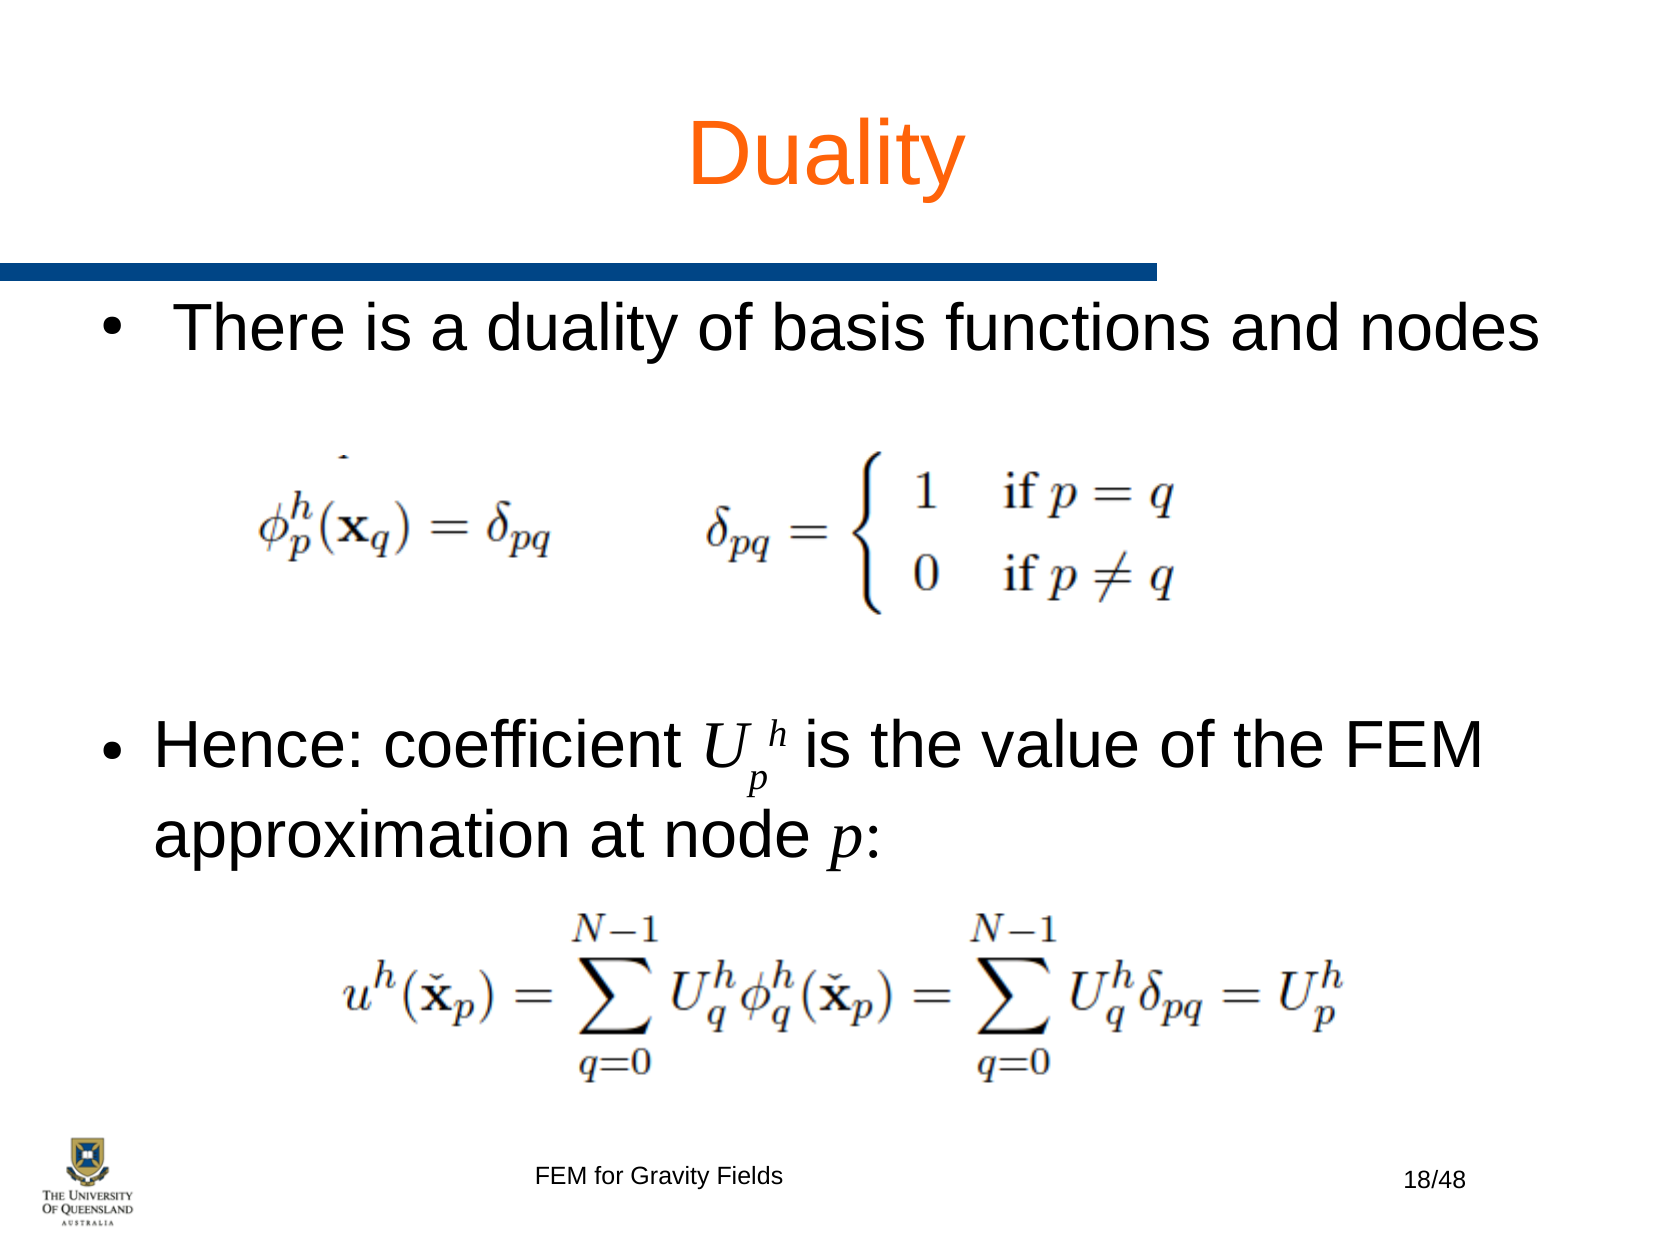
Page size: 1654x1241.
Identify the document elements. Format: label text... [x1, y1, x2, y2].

picture [314, 896, 1449, 1098]
list There is a duality of basis functions and nodes Hence: coefficient Uph is the value of the FEM approximation at node p: [82, 290, 1571, 1010]
title Duality [82, 49, 1571, 257]
picture [35, 1133, 142, 1235]
picture [205, 428, 1260, 635]
